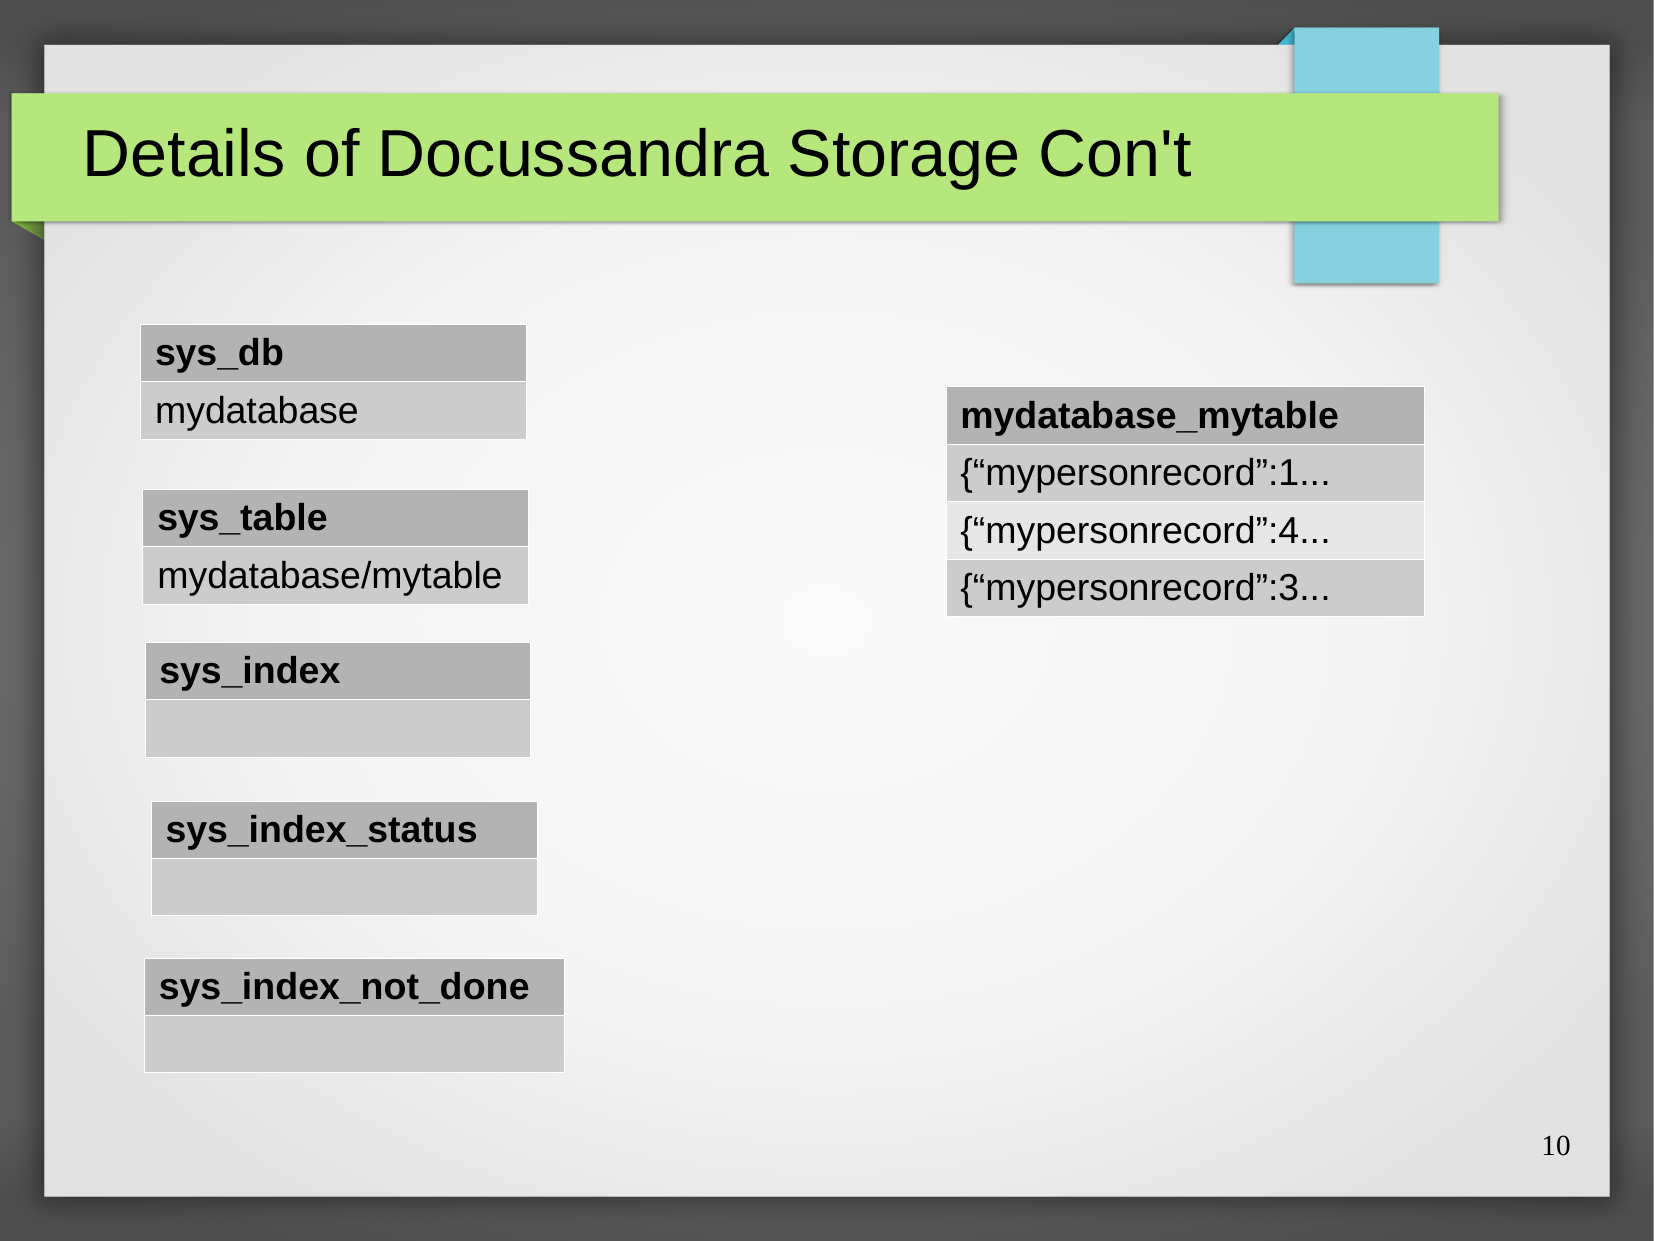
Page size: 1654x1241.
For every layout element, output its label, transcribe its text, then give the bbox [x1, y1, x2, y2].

picture [0, 0, 1654, 1241]
table_header sys_index_not_done [145, 959, 564, 1015]
table_cell {“mypersonrecord”:1... [947, 445, 1424, 501]
table_header sys_index_status [152, 802, 537, 858]
table_header sys_db [141, 325, 526, 381]
table_cell mydatabase/mytable [143, 547, 528, 604]
table_cell [145, 1016, 564, 1072]
table_cell [152, 859, 537, 915]
table_cell mydatabase [141, 382, 526, 439]
table_header mydatabase_mytable [947, 387, 1424, 444]
title Details of Docussandra Storage Con't [82, 94, 1264, 213]
table_cell [146, 700, 530, 757]
table_header sys_table [143, 490, 528, 546]
table_header sys_index [146, 643, 530, 699]
table_cell {“mypersonrecord”:3... [947, 560, 1424, 616]
table_cell {“mypersonrecord”:4... [947, 502, 1424, 559]
